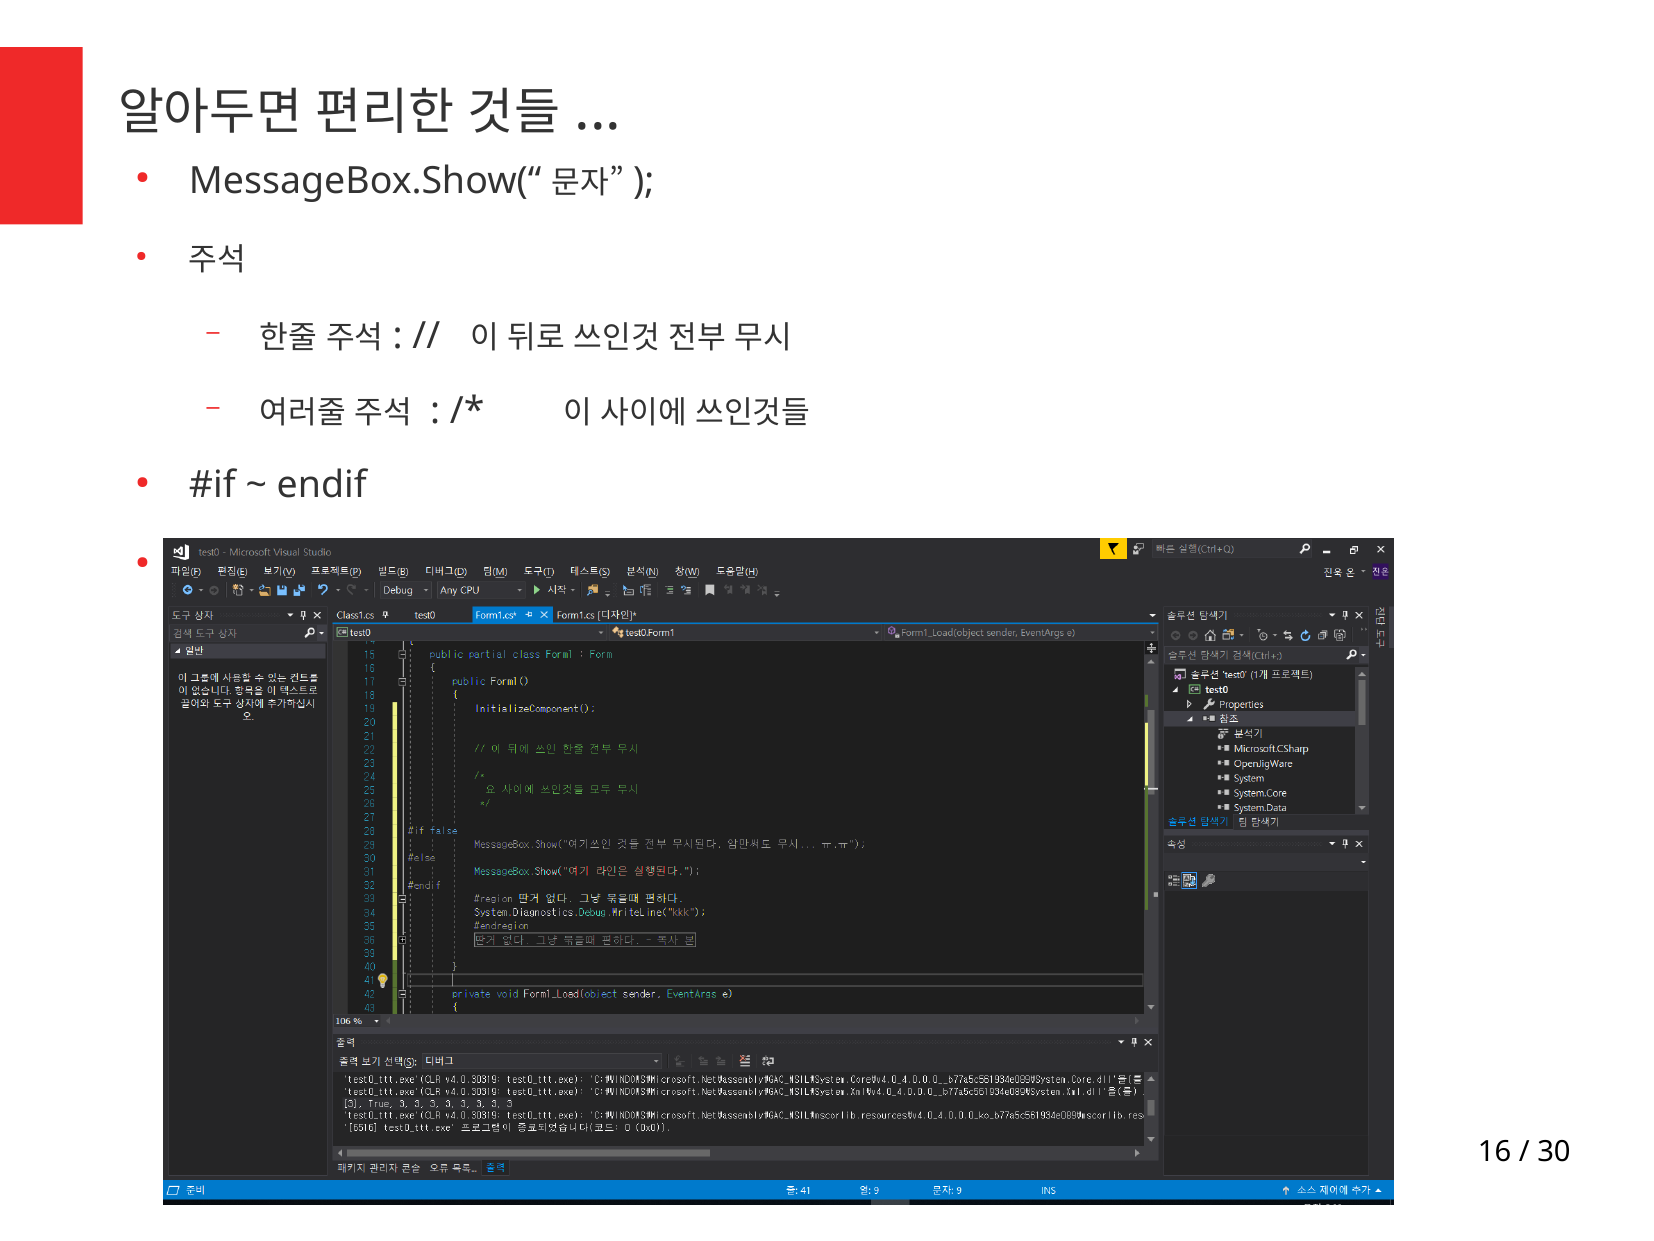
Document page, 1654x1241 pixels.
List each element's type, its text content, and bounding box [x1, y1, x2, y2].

list MessageBox.Show(“문자”); 주석 한줄 주석: // 이 뒤로 쓰인것 전부 무시 여러줄 주석 : /* 이 사이에 쓰인것들 #if ~ endif #region ~ #endregion [118, 153, 1630, 873]
title 알아두면 편리한 것들... [118, 49, 1571, 153]
picture [163, 538, 1394, 1205]
